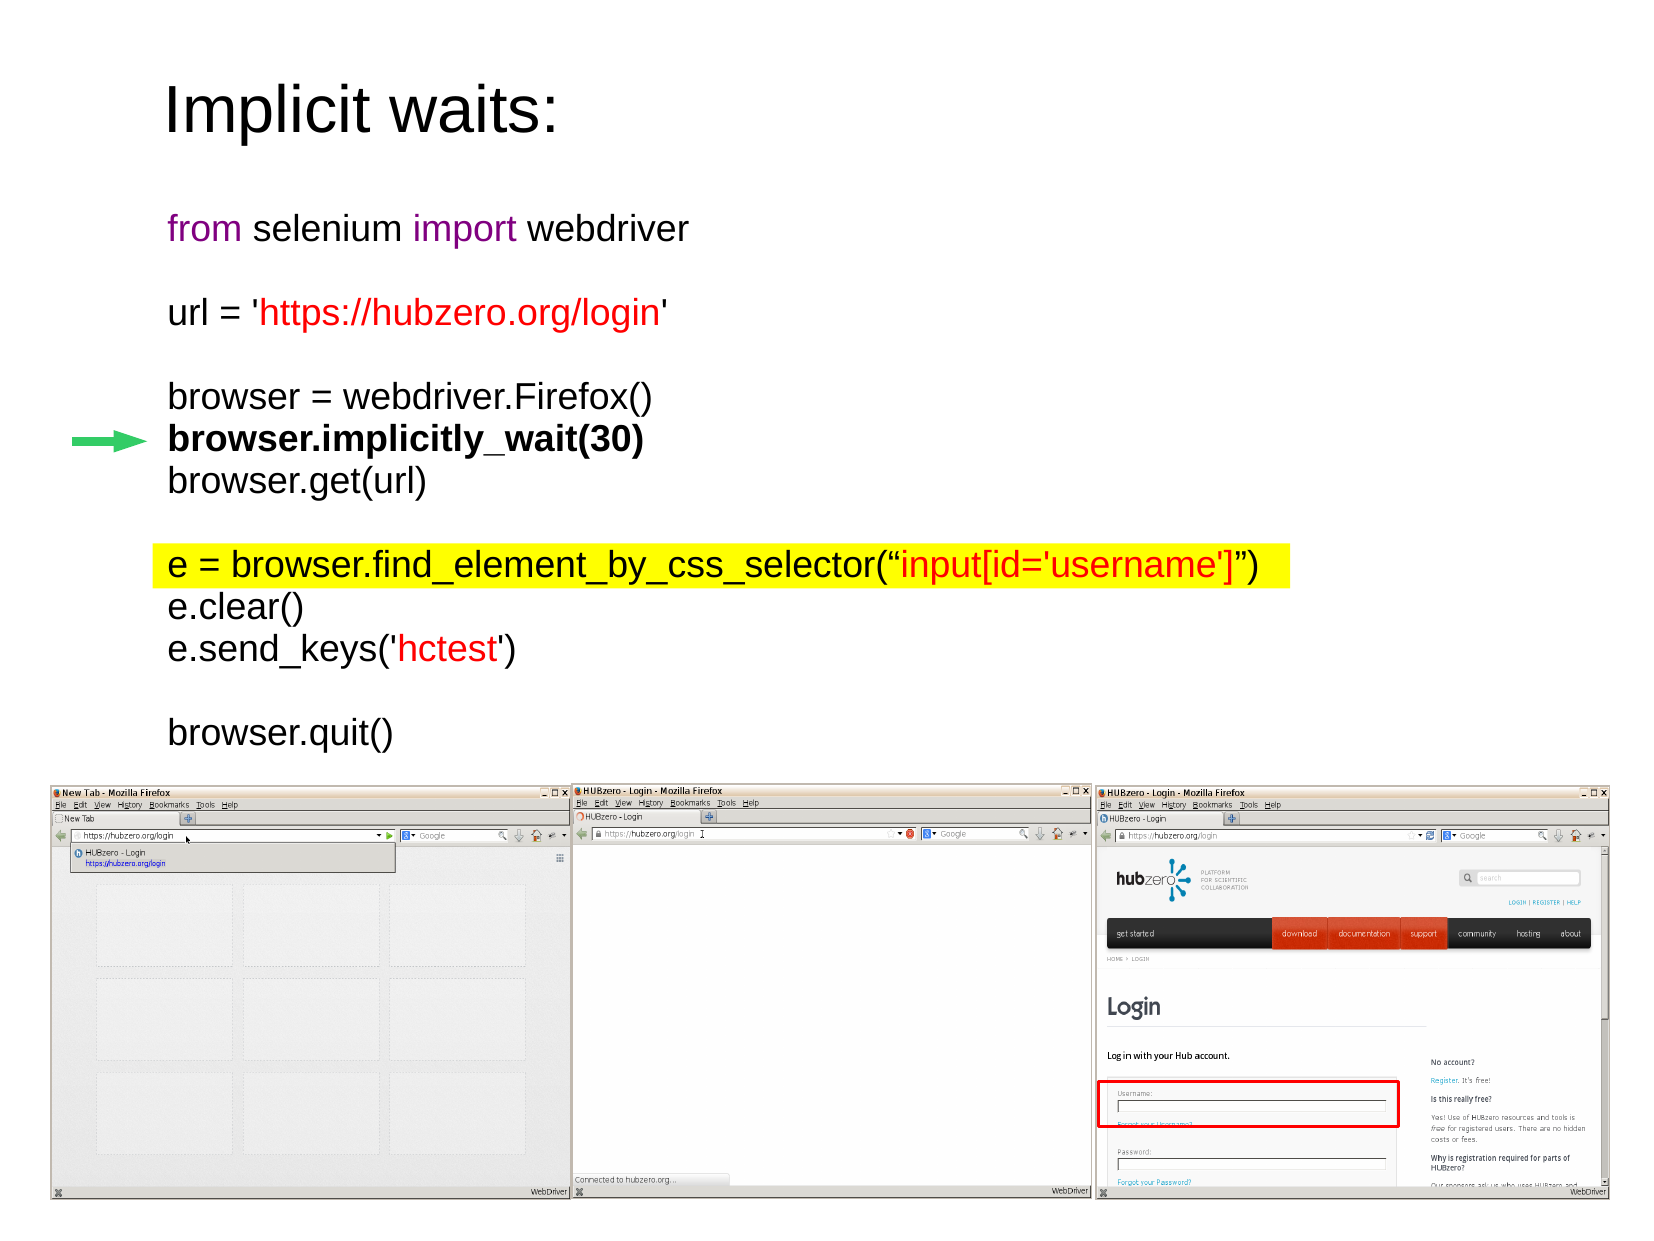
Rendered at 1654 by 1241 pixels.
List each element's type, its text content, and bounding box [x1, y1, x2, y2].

picture [50, 783, 1092, 1201]
picture [1095, 785, 1610, 1201]
text_box Implicit waits: [149, 64, 576, 155]
text_box from selenium import webdriver url = 'https://hubzero.org/login' browser = webdriver.Firefox() browser.implicitly_wait(30) browser.get(url) e = browser.find_element_by_css_selector(“input[id='username']”) e.clear() e.send_keys('hctest') browser.quit() [152, 200, 1501, 803]
